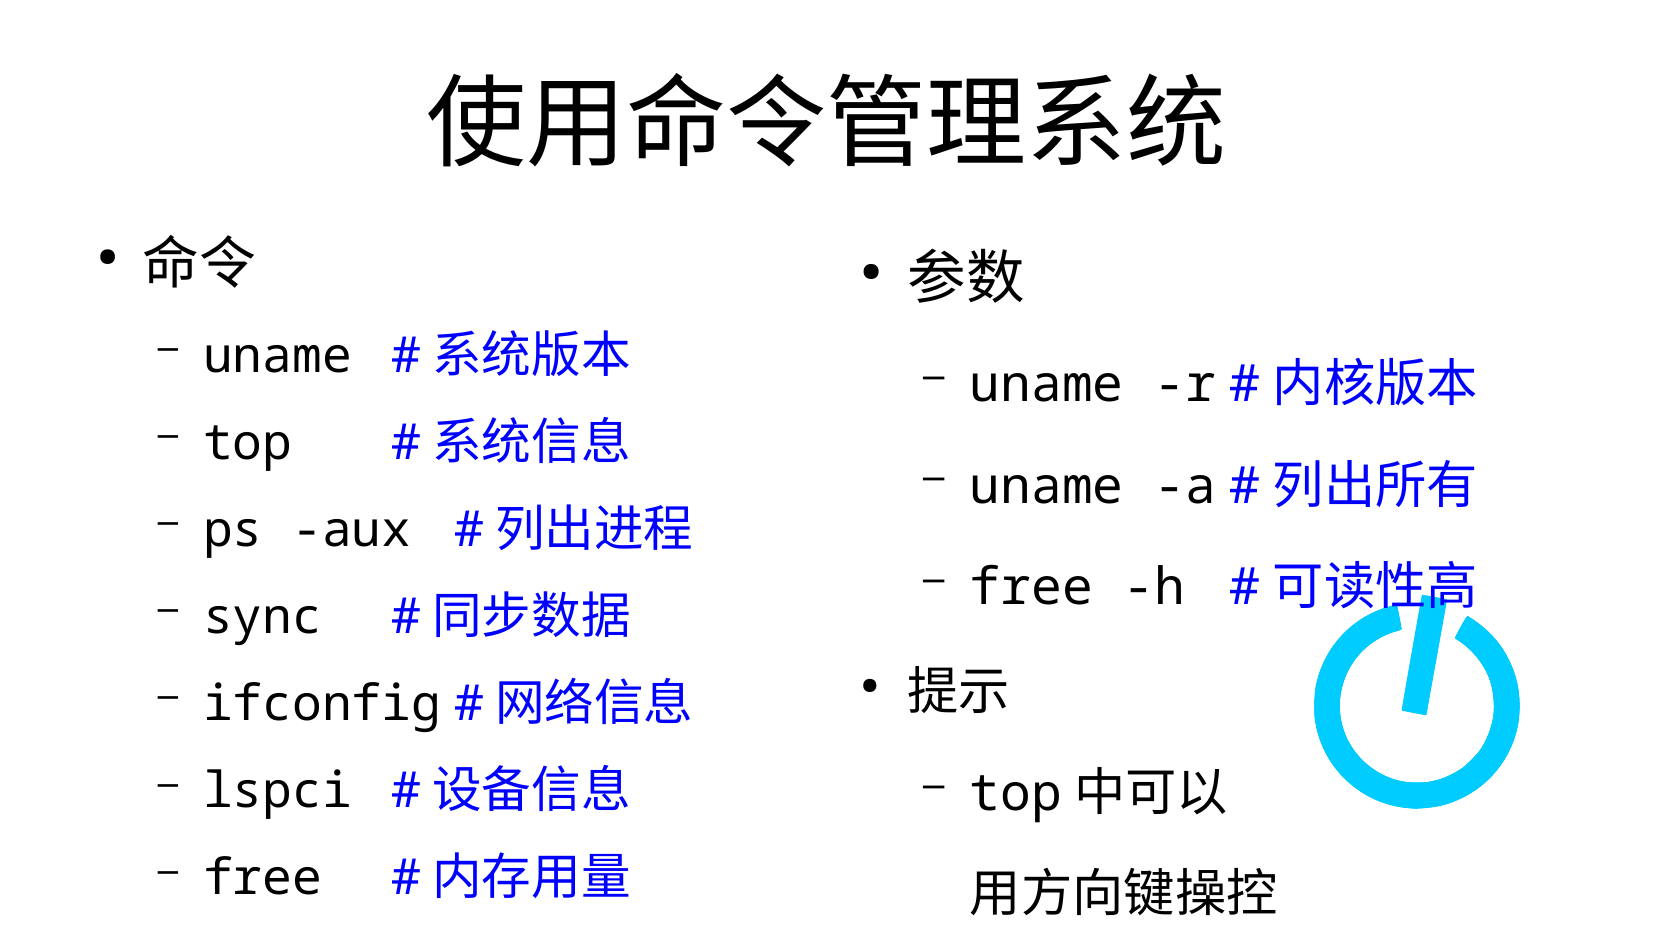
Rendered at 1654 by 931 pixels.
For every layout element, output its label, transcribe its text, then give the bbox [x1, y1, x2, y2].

list 参数 uname -r #内核版本 uname -a #列出所有 free -h #可读性高 提示 top中可以 用方向键操控 [845, 217, 1572, 931]
list 命令 uname #系统版本 top #系统信息 ps -aux #列出进程 sync #同步数据 ifconfig #网络信息 lspci #设备信息 free #内存用量 [82, 217, 809, 910]
title 使用命令管理系统 [82, 37, 1571, 193]
